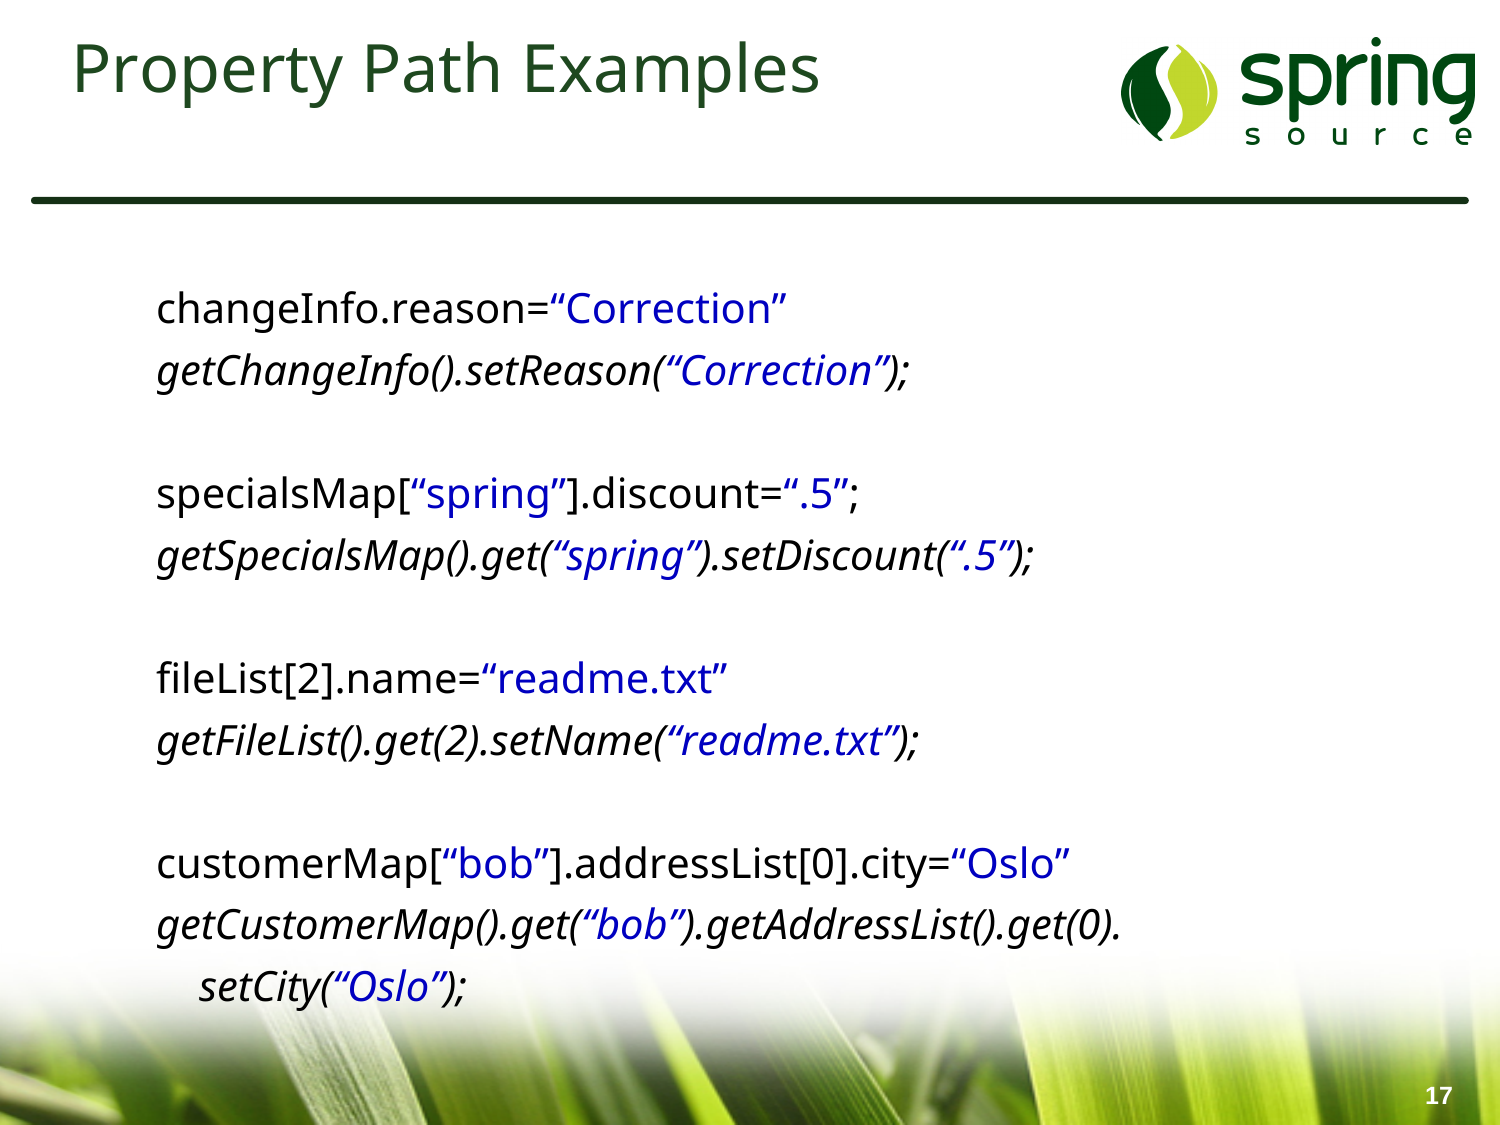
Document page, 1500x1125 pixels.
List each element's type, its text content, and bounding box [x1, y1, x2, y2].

picture [0, 944, 1500, 1125]
picture [1121, 37, 1475, 145]
title Property Path Examples [56, 13, 1089, 176]
list changeInfo.reason=“Correction” getChangeInfo().setReason(“Correction”); specialsMap[“spring”].discount=“.5”; getSpecialsMap().get(“spring”).setDiscount(“.5”); fileList[2].name=“readme.txt” getFileList().get(2).setName(“readme.txt”); customerMap[“bob”].addressList[0].city=“Oslo” getCustomerMap().get(“bob”).getAddressList().get(0). setCity(“Oslo”); [141, 275, 1344, 958]
